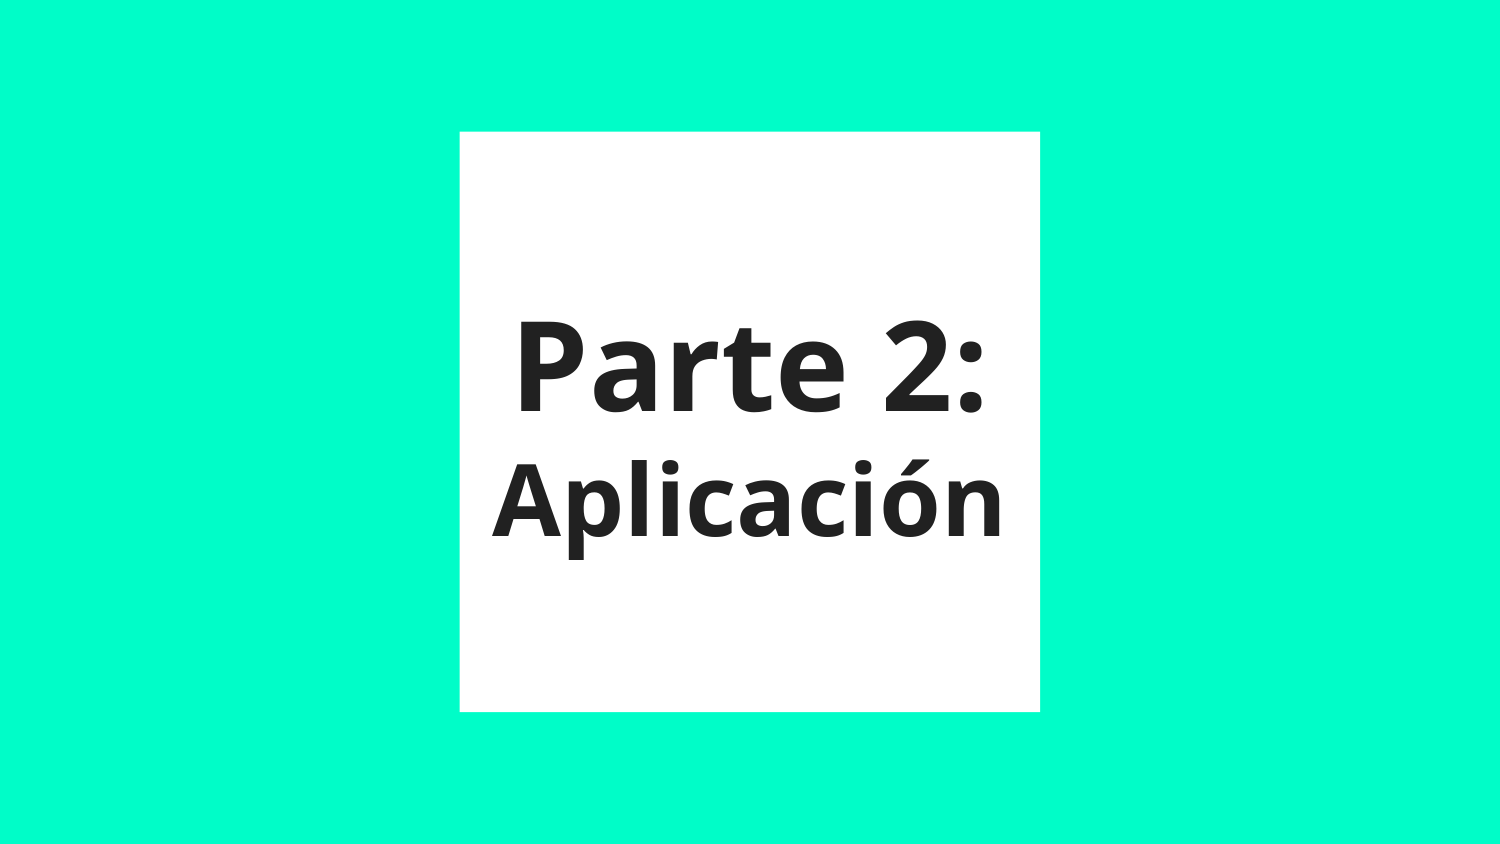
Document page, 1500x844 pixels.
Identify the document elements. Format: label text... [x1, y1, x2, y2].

title Parte 2: Aplicación [459, 131, 1041, 713]
